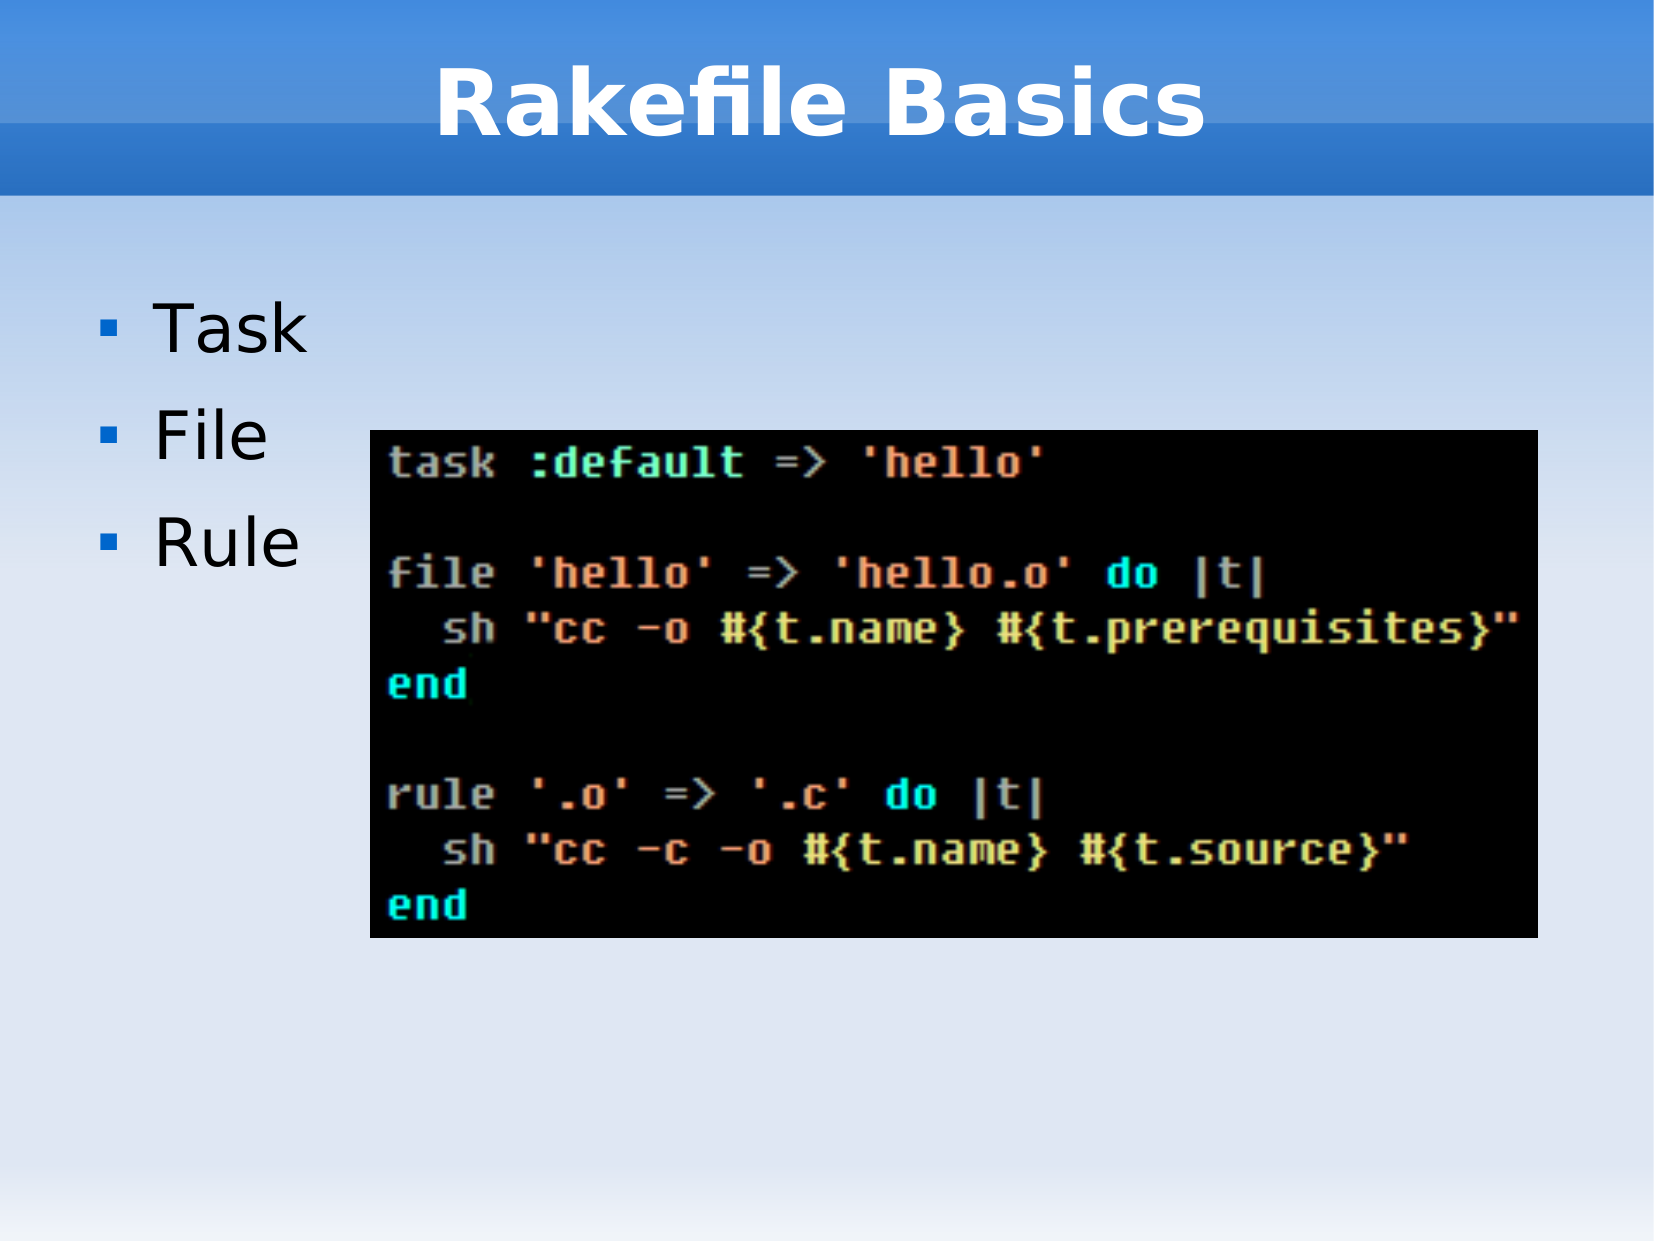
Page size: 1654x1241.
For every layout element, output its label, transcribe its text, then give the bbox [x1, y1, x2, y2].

picture [0, 0, 1654, 1241]
title Rakefile Basics [76, 0, 1565, 208]
list Task File Rule [82, 290, 1571, 1109]
